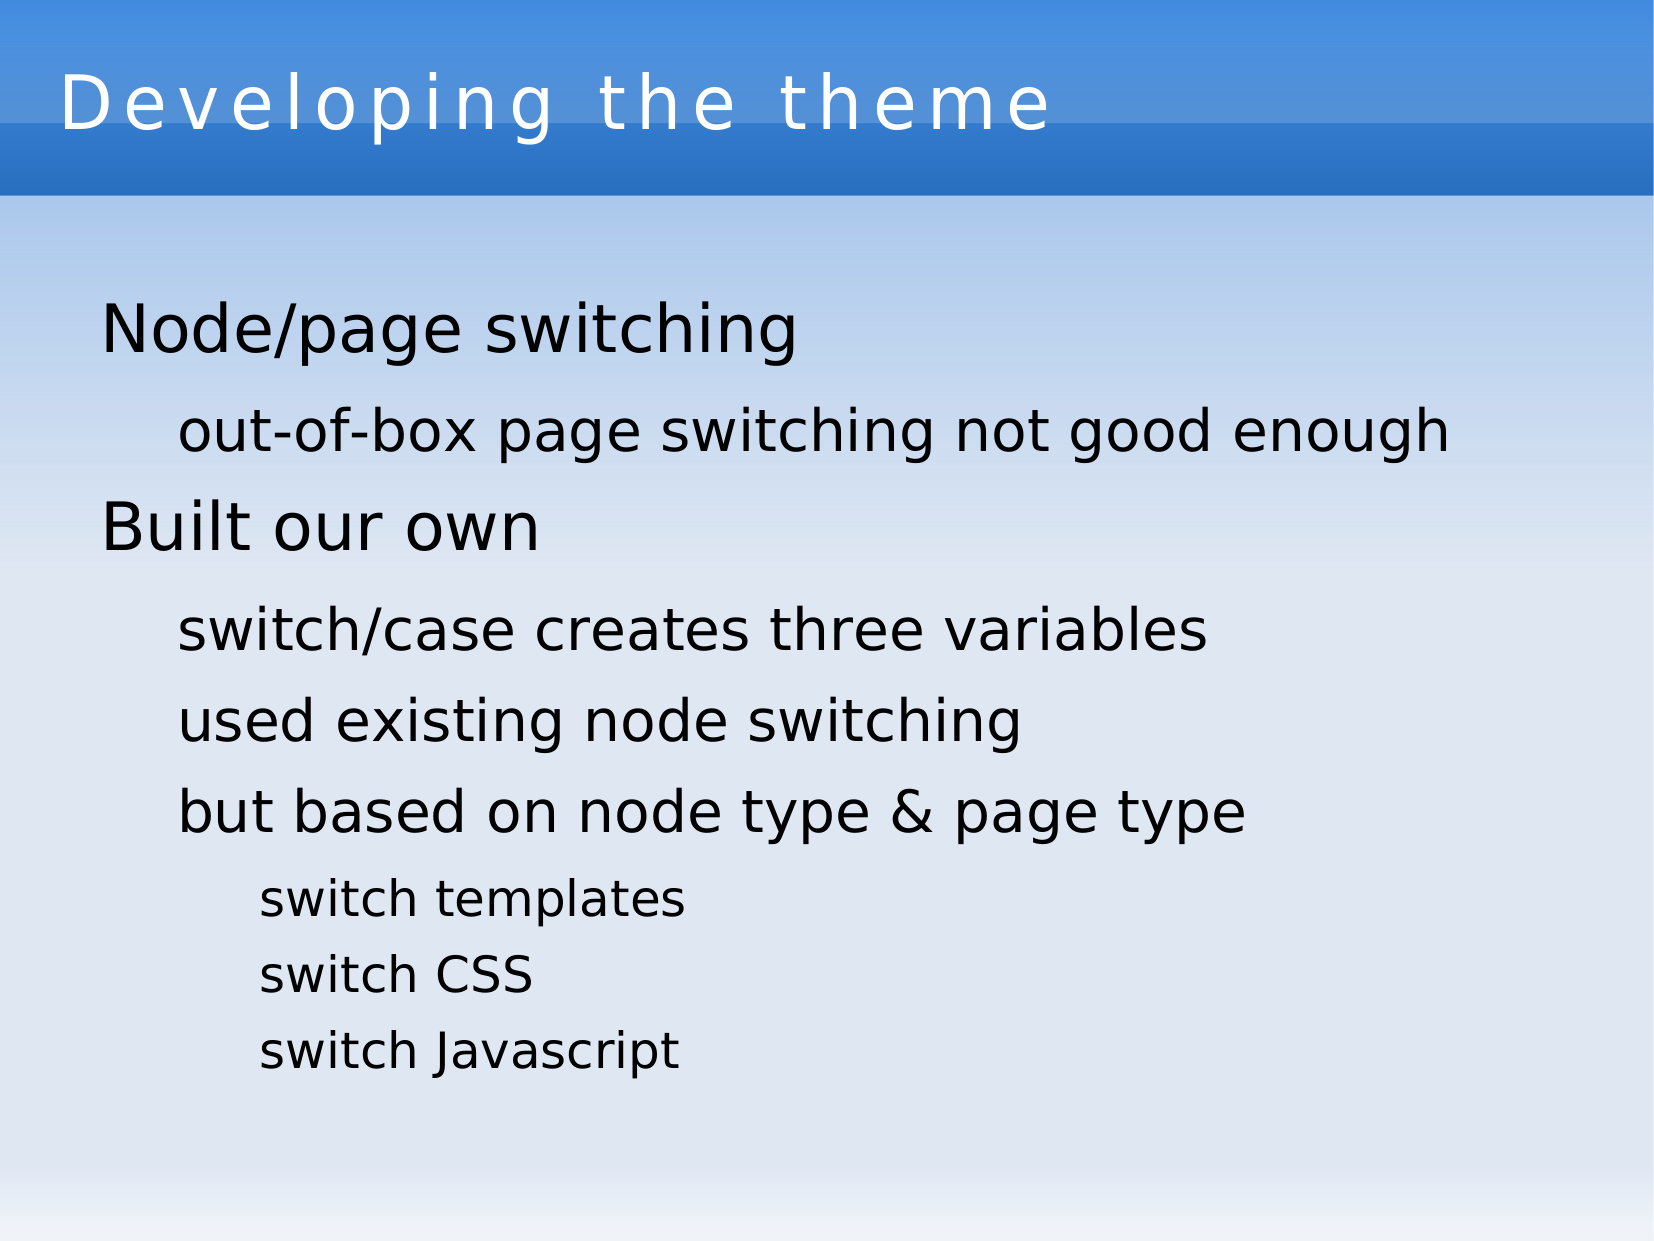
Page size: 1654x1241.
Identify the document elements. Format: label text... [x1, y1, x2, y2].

picture [0, 0, 1654, 1241]
list Node/page switching out-of-box page switching not good enough Built our own switch/case creates three variables used existing node switching but based on node type & page type switch templates switch CSS switch Javascript [82, 290, 1571, 1094]
title Developing the theme [59, 29, 1270, 178]
